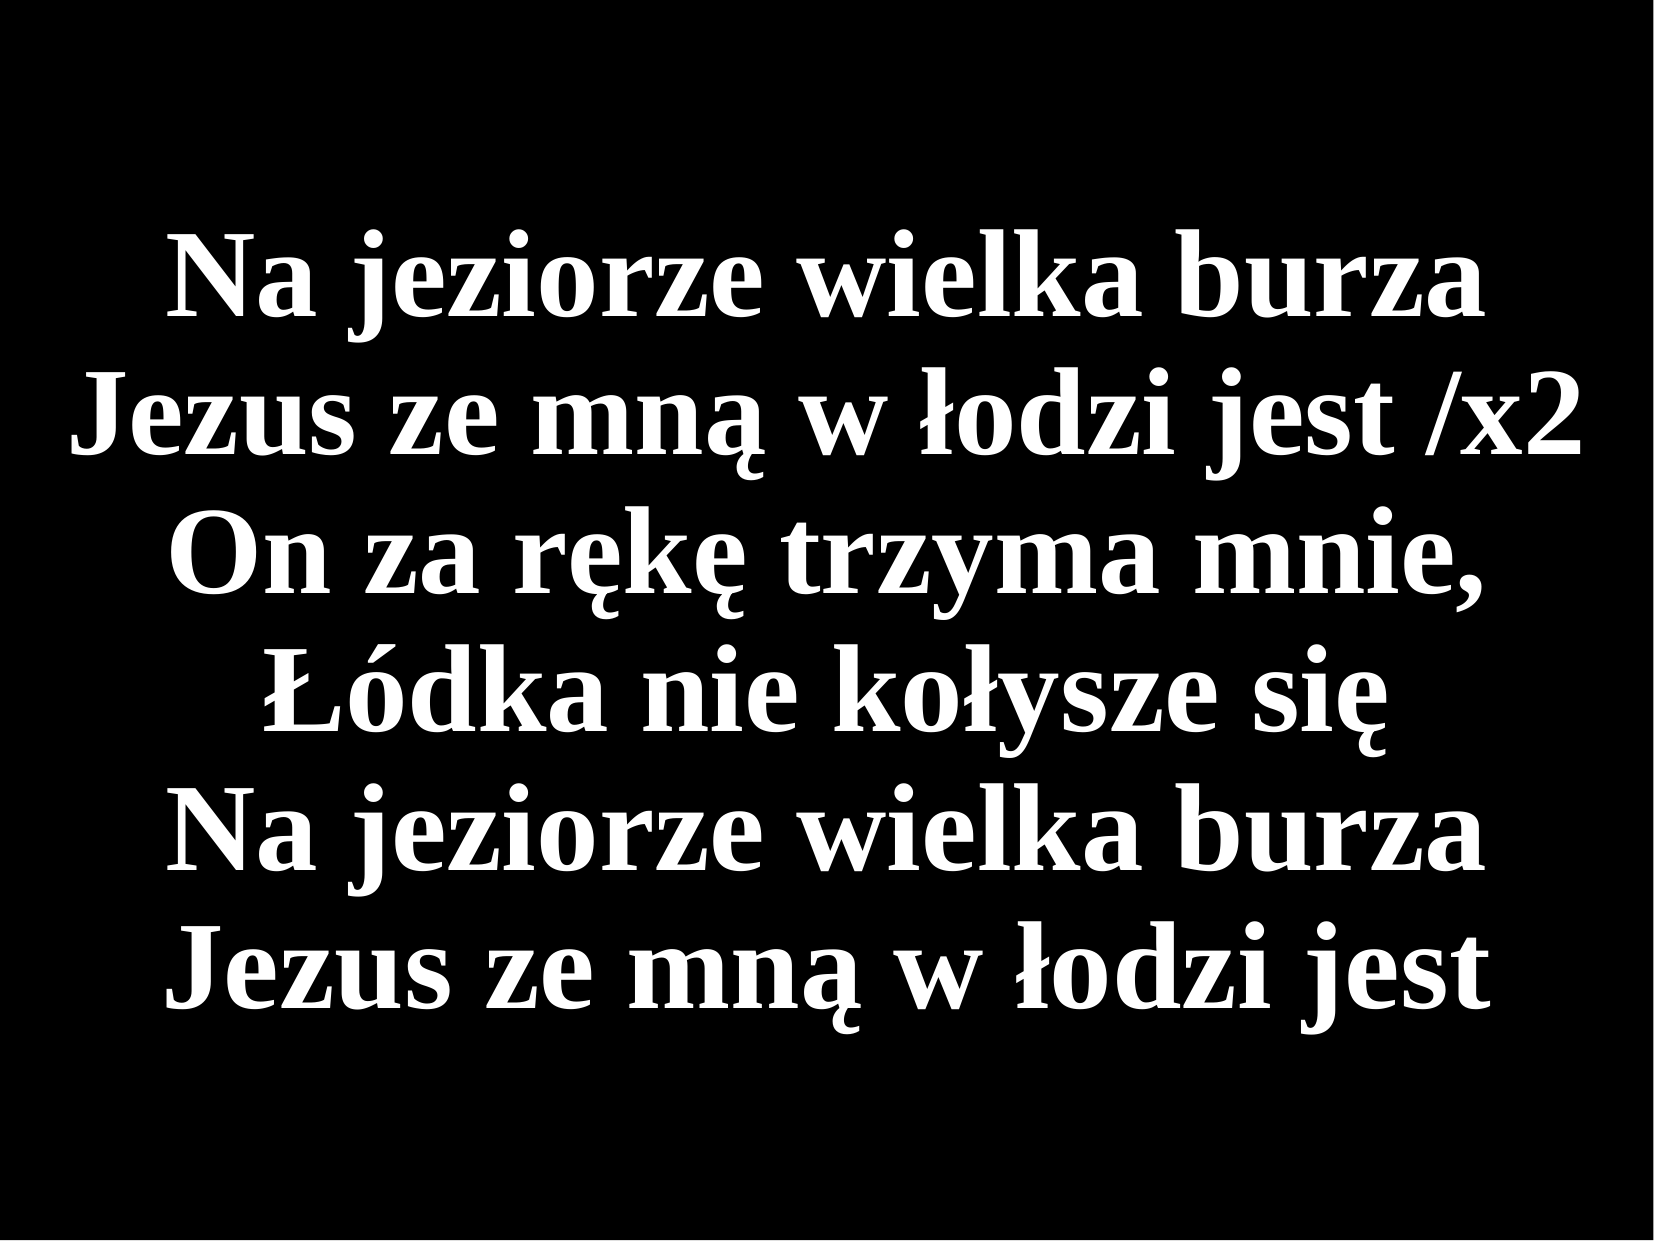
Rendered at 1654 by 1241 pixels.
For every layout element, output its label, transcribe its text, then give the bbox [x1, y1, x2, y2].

title Na jeziorze wielka burza Jezus ze mną w łodzi jest /x2 On za rękę trzyma mnie, Łódka nie kołysze się Na jeziorze wielka burza Jezus ze mną w łodzi jest [0, 0, 1654, 1241]
